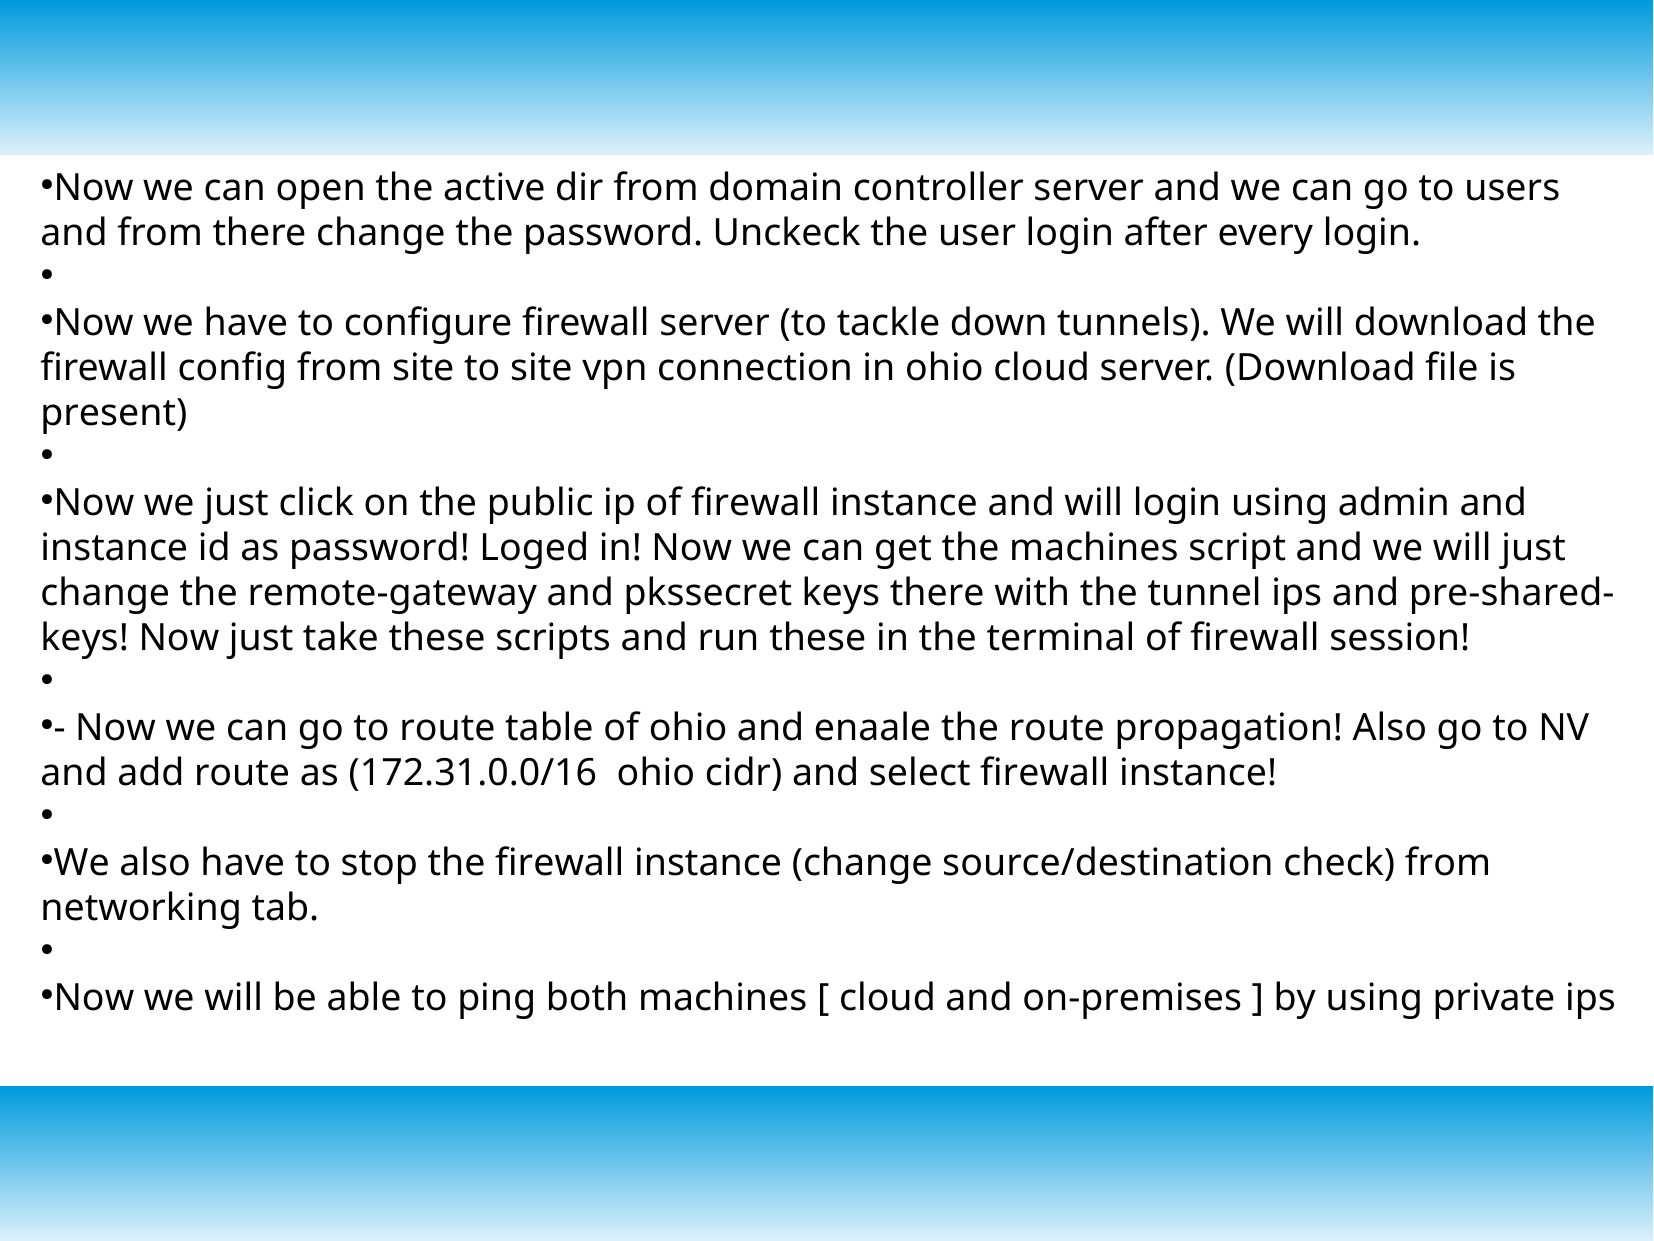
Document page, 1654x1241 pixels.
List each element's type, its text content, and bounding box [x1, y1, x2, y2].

text_box Now we can open the active dir from domain controller server and we can go to users and from there change the password. Unckeck the user login after every login. Now we have to configure firewall server (to tackle down tunnels). We will download the firewall config from site to site vpn connection in ohio cloud server. (Download file is present) Now we just click on the public ip of firewall instance and will login using admin and instance id as password! Loged in! Now we can get the machines script and we will just change the remote-gateway and pkssecret keys there with the tunnel ips and pre-shared-keys! Now just take these scripts and run these in the terminal of firewall session! - Now we can go to route table of ohio and enaale the route propagation! Also go to NV and add route as (172.31.0.0/16 ohio cidr) and select firewall instance! We also have to stop the firewall instance (change source/destination check) from networking tab. Now we will be able to ping both machines [ cloud and on-premises ] by using private ips [25, 155, 1639, 989]
